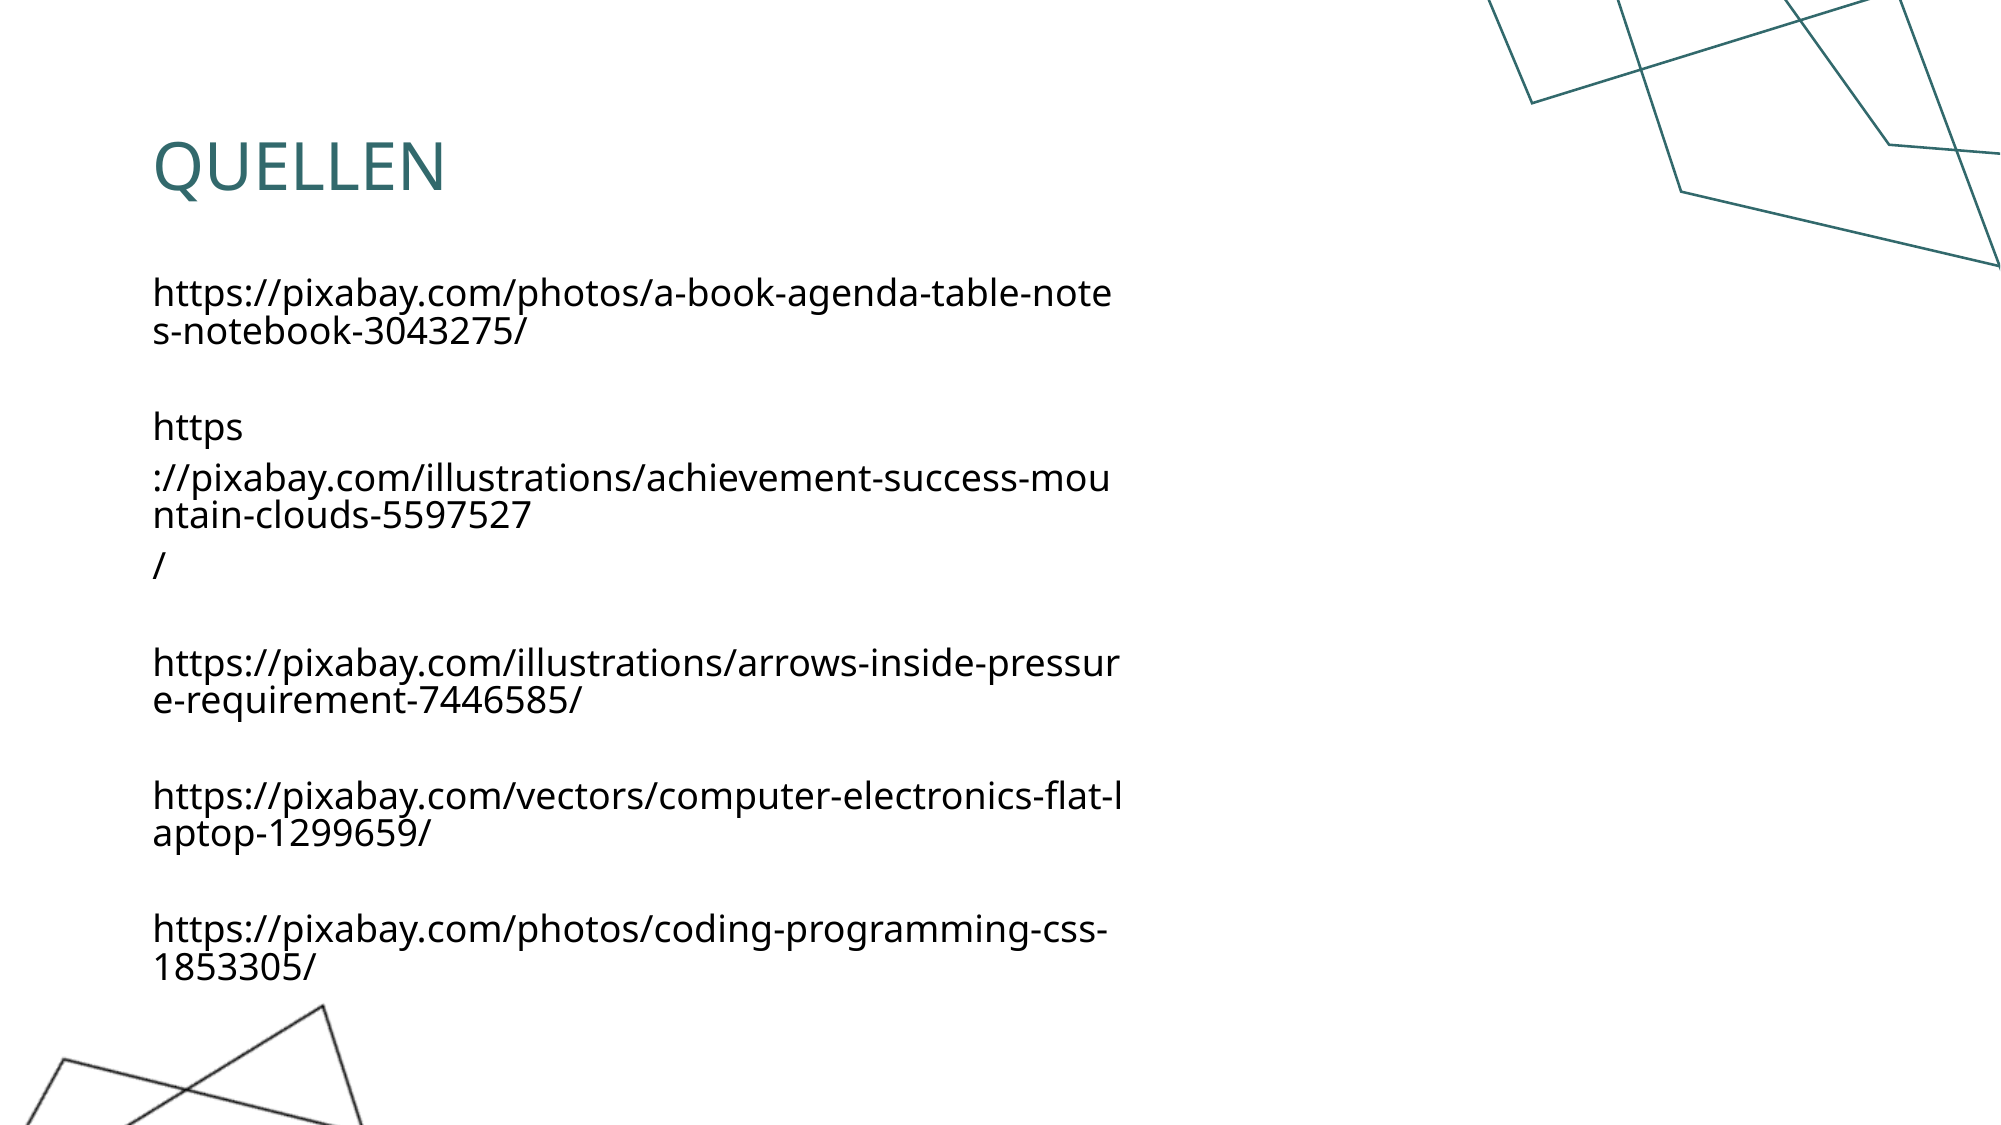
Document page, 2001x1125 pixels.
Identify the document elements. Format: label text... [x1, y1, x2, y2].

title Quellen [137, 59, 1863, 278]
text_box https://pixabay.com/photos/a-book-agenda-table-notes-notebook-3043275/ https://pixabay.com/illustrations/achievement-success-mountain-clouds-5597527/ https://pixabay.com/illustrations/arrows-inside-pressure-requirement-7446585/ https://pixabay.com/vectors/computer-electronics-flat-laptop-1299659/ https://pixabay.com/photos/coding-programming-css-1853305/ [137, 261, 1140, 1050]
